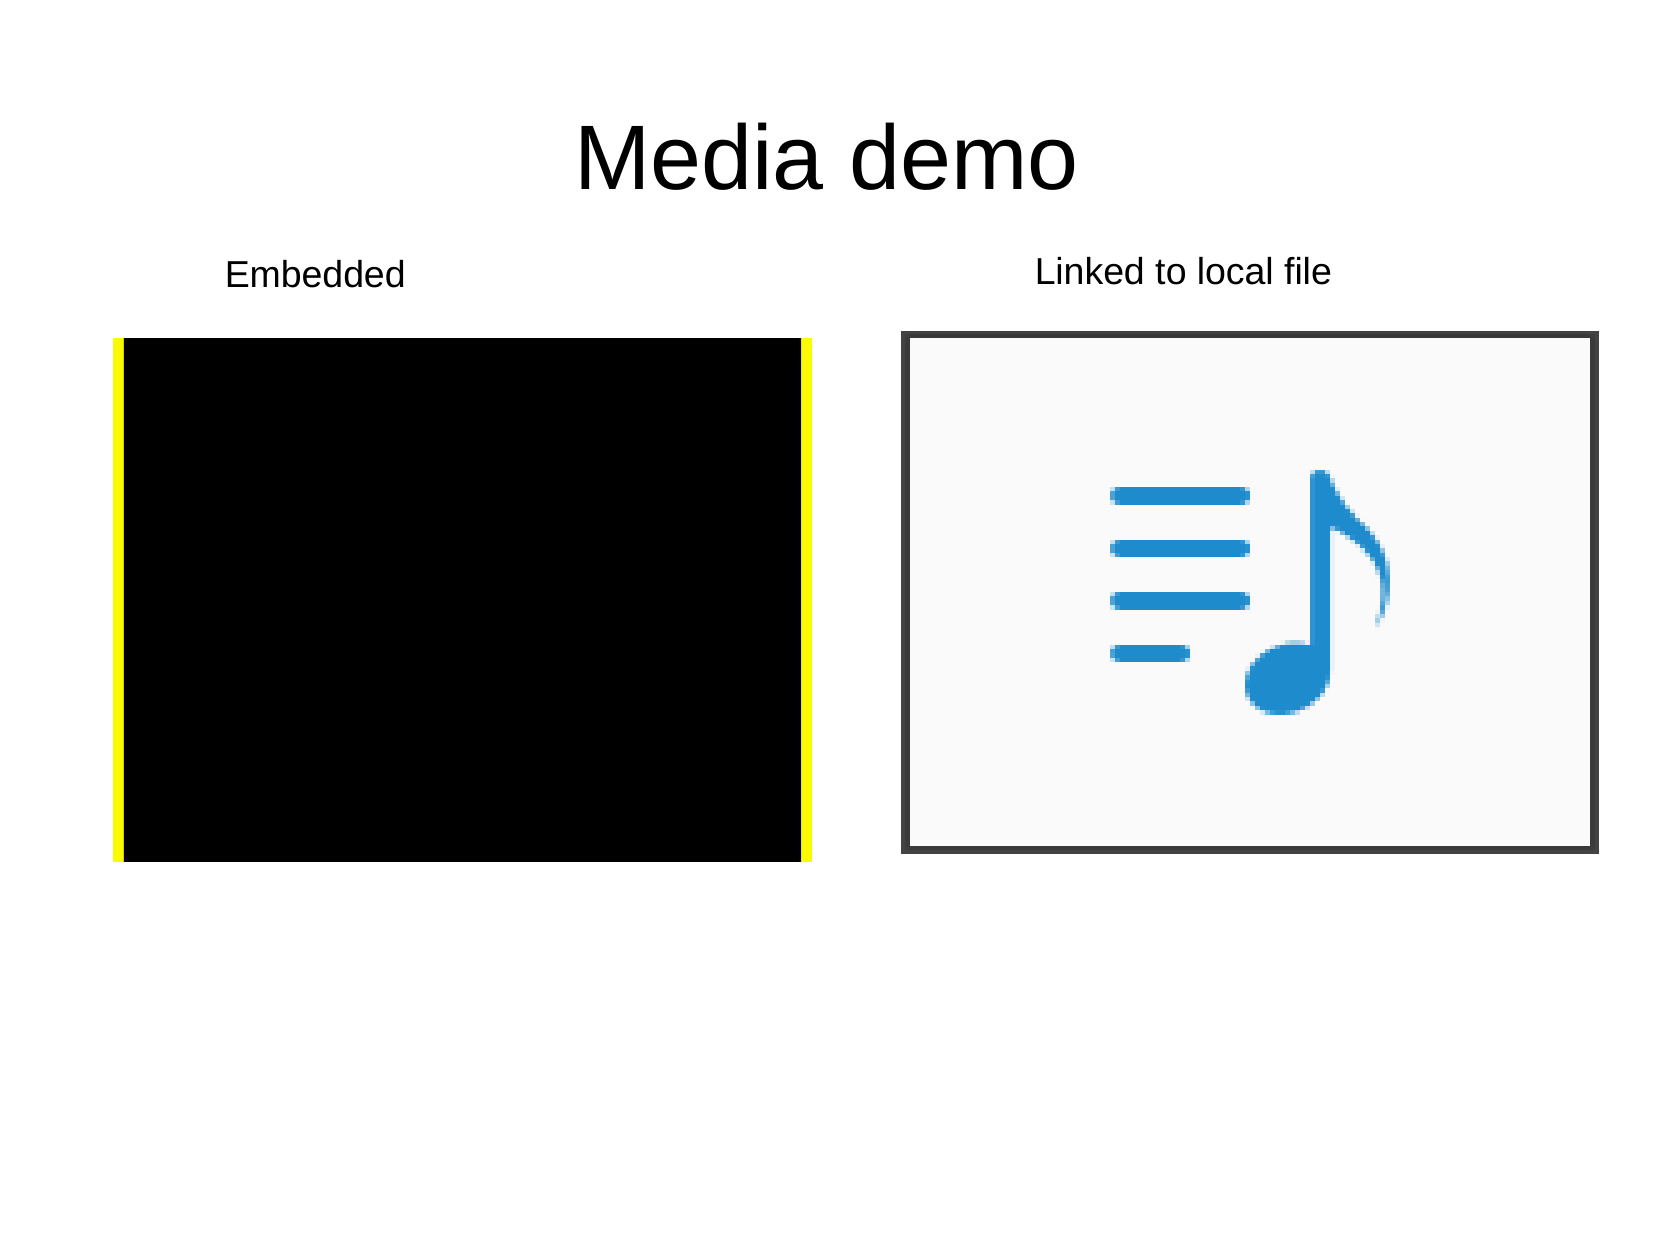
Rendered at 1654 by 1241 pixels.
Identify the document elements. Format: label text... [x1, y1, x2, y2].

title Media demo [82, 49, 1571, 257]
text_box Embedded [209, 243, 750, 300]
text_box Linked to local file [1019, 239, 1485, 297]
picture [900, 330, 1600, 855]
text_box [112, 337, 813, 863]
